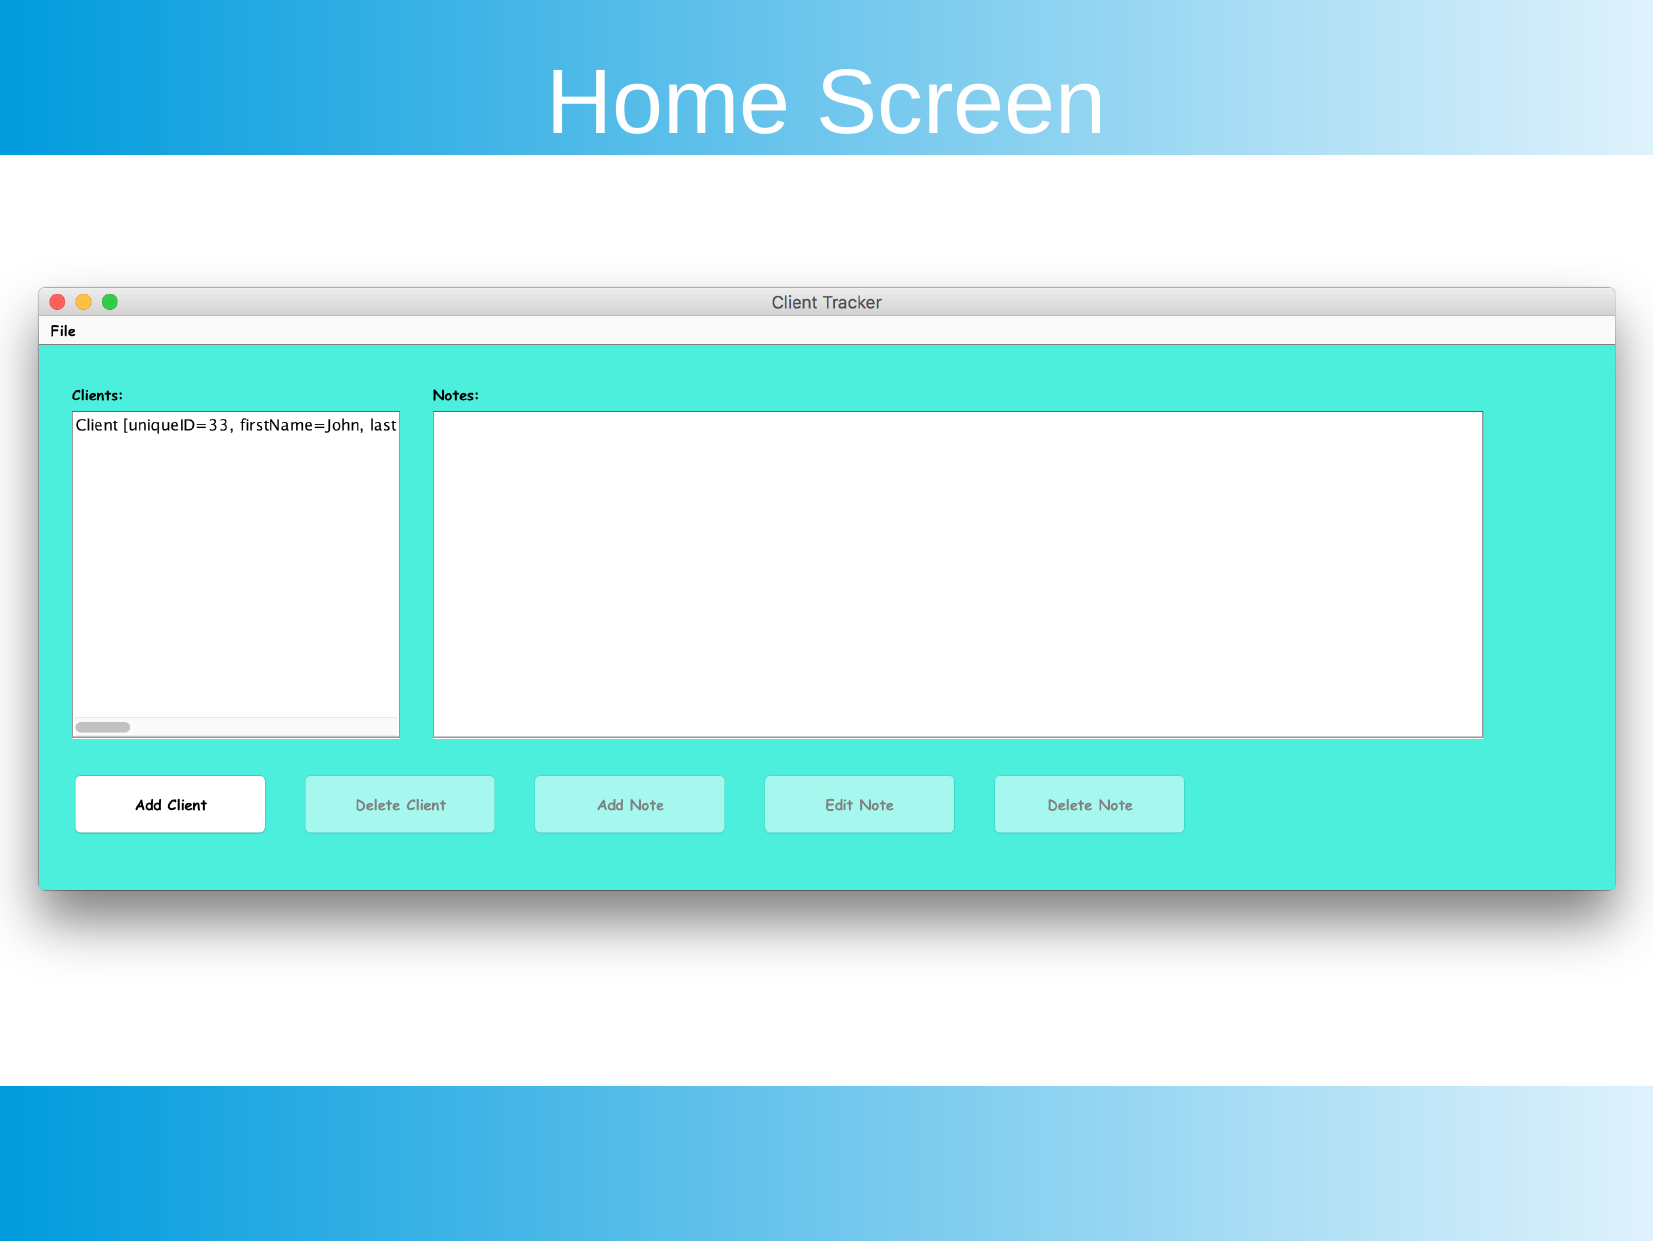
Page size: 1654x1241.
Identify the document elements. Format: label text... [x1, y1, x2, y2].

title Home Screen [82, 49, 1571, 155]
picture [0, 245, 1654, 995]
